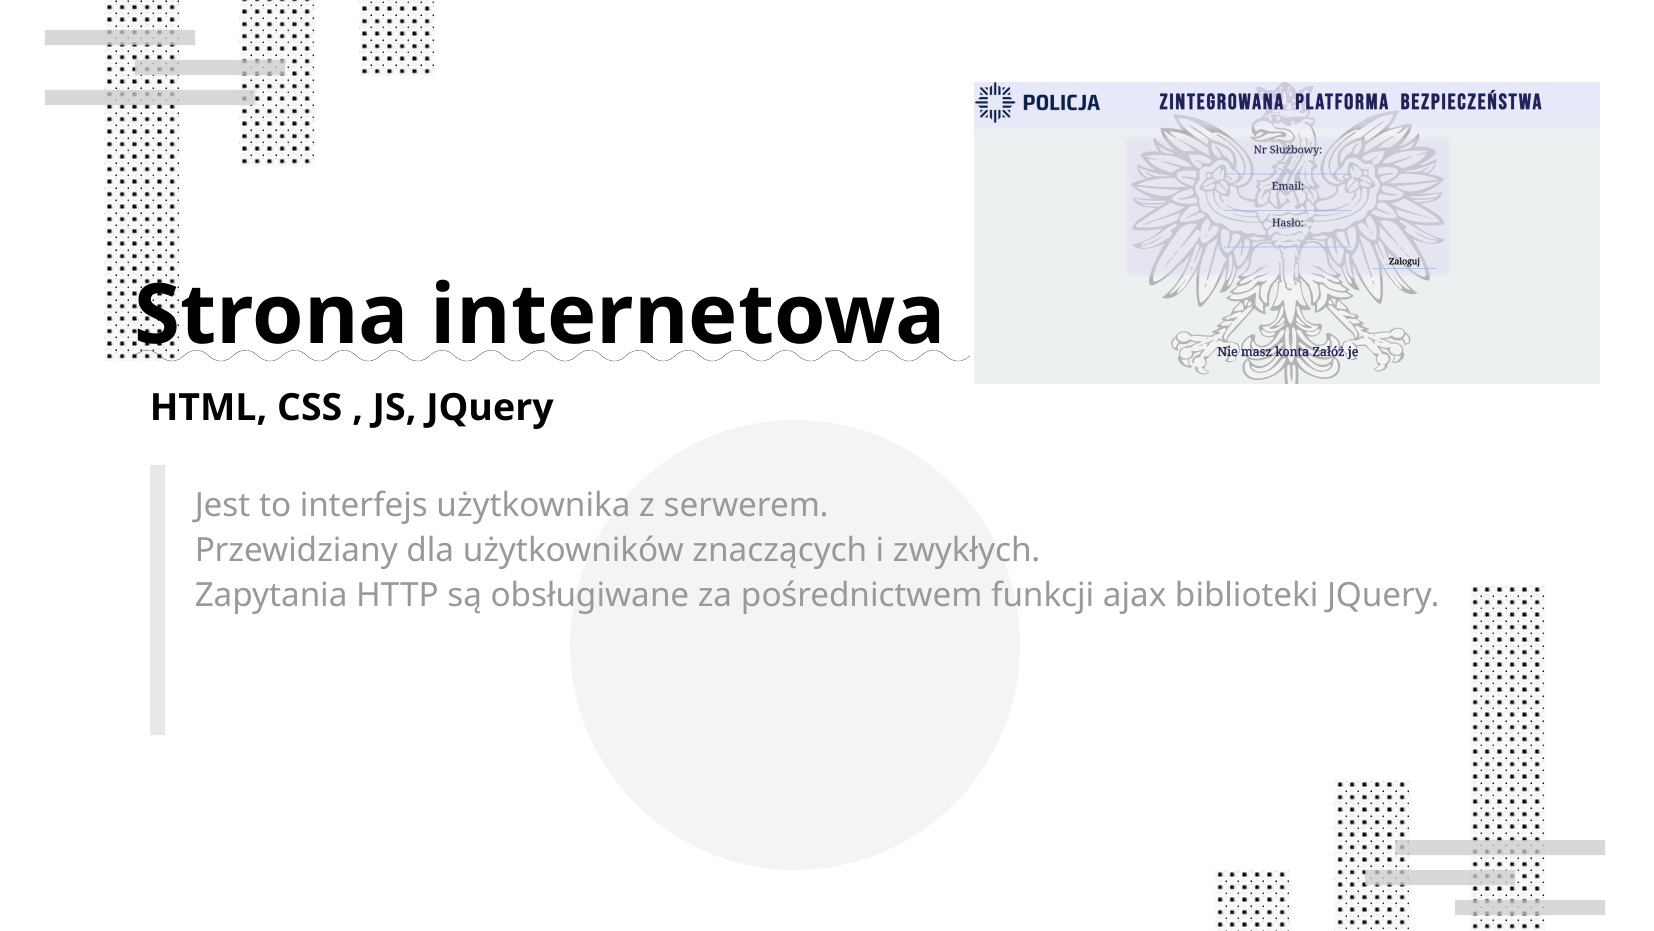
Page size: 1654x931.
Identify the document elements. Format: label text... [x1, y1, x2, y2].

text_box HTML, CSS , JS, JQuery [135, 372, 768, 541]
text_box Jest to interfejs użytkownika z serwerem. Przewidziany dla użytkowników znaczących i zwykłych. Zapytania HTTP są obsługiwane za pośrednictwem funkcji ajax biblioteki JQuery. [180, 473, 1141, 725]
text_box Strona internetowa [120, 246, 1004, 489]
picture [974, 82, 1600, 384]
text_box [150, 465, 166, 736]
